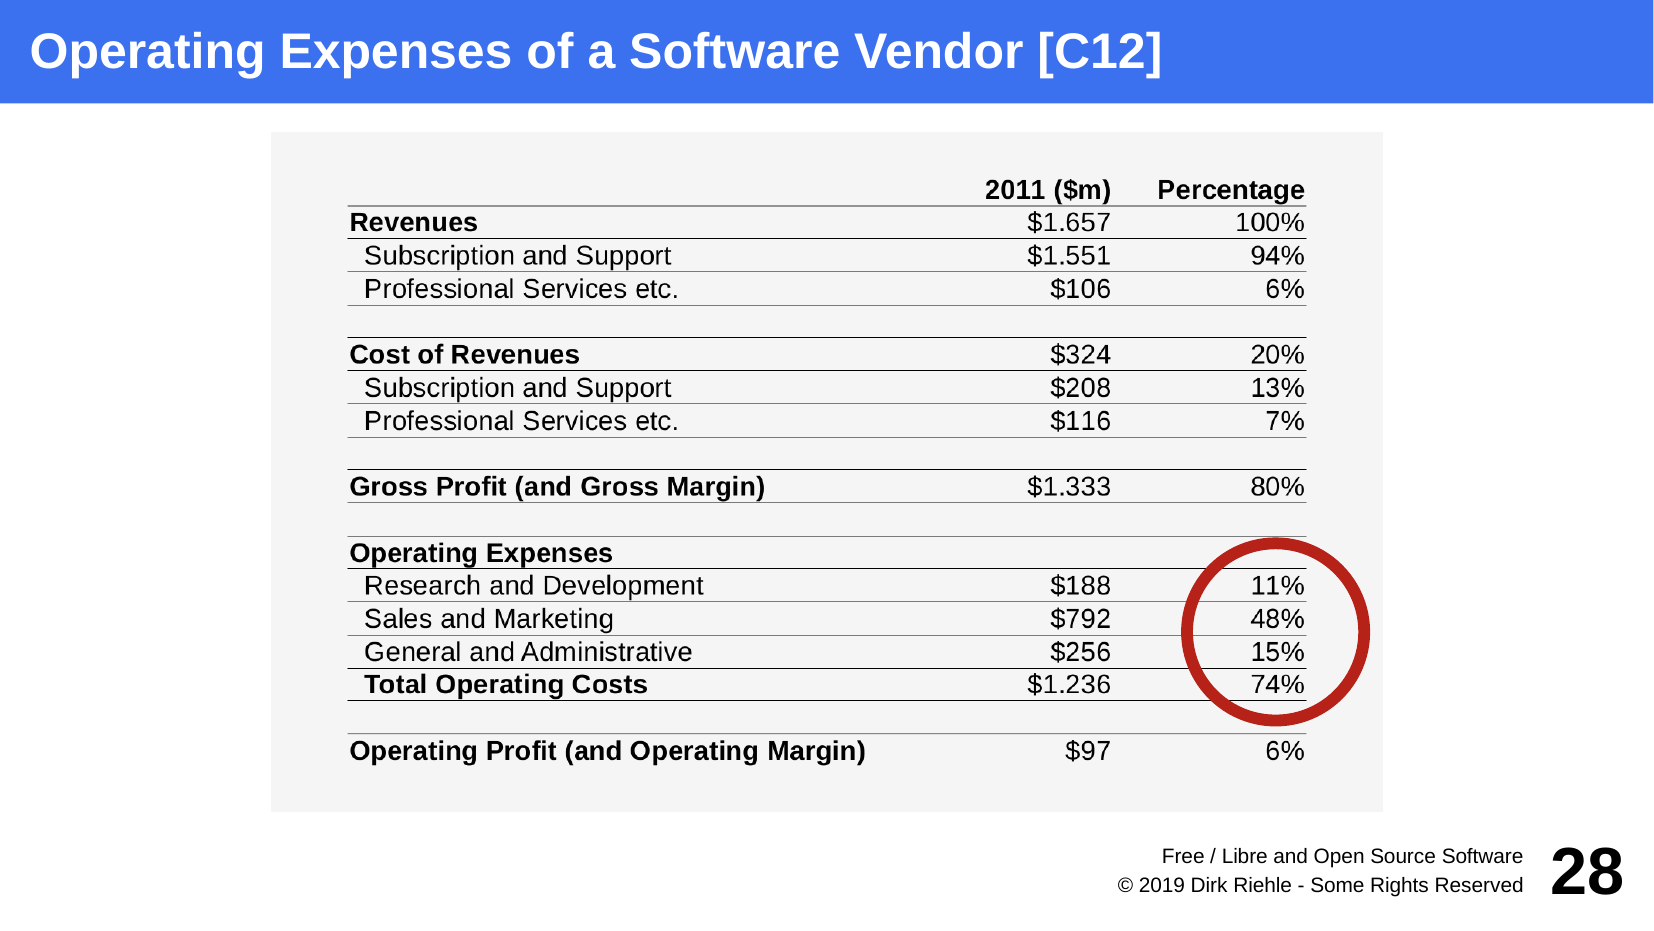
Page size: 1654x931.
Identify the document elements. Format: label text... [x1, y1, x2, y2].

title Operating Expenses of a Software Vendor [C12] [0, 0, 1654, 104]
picture [271, 132, 1383, 813]
